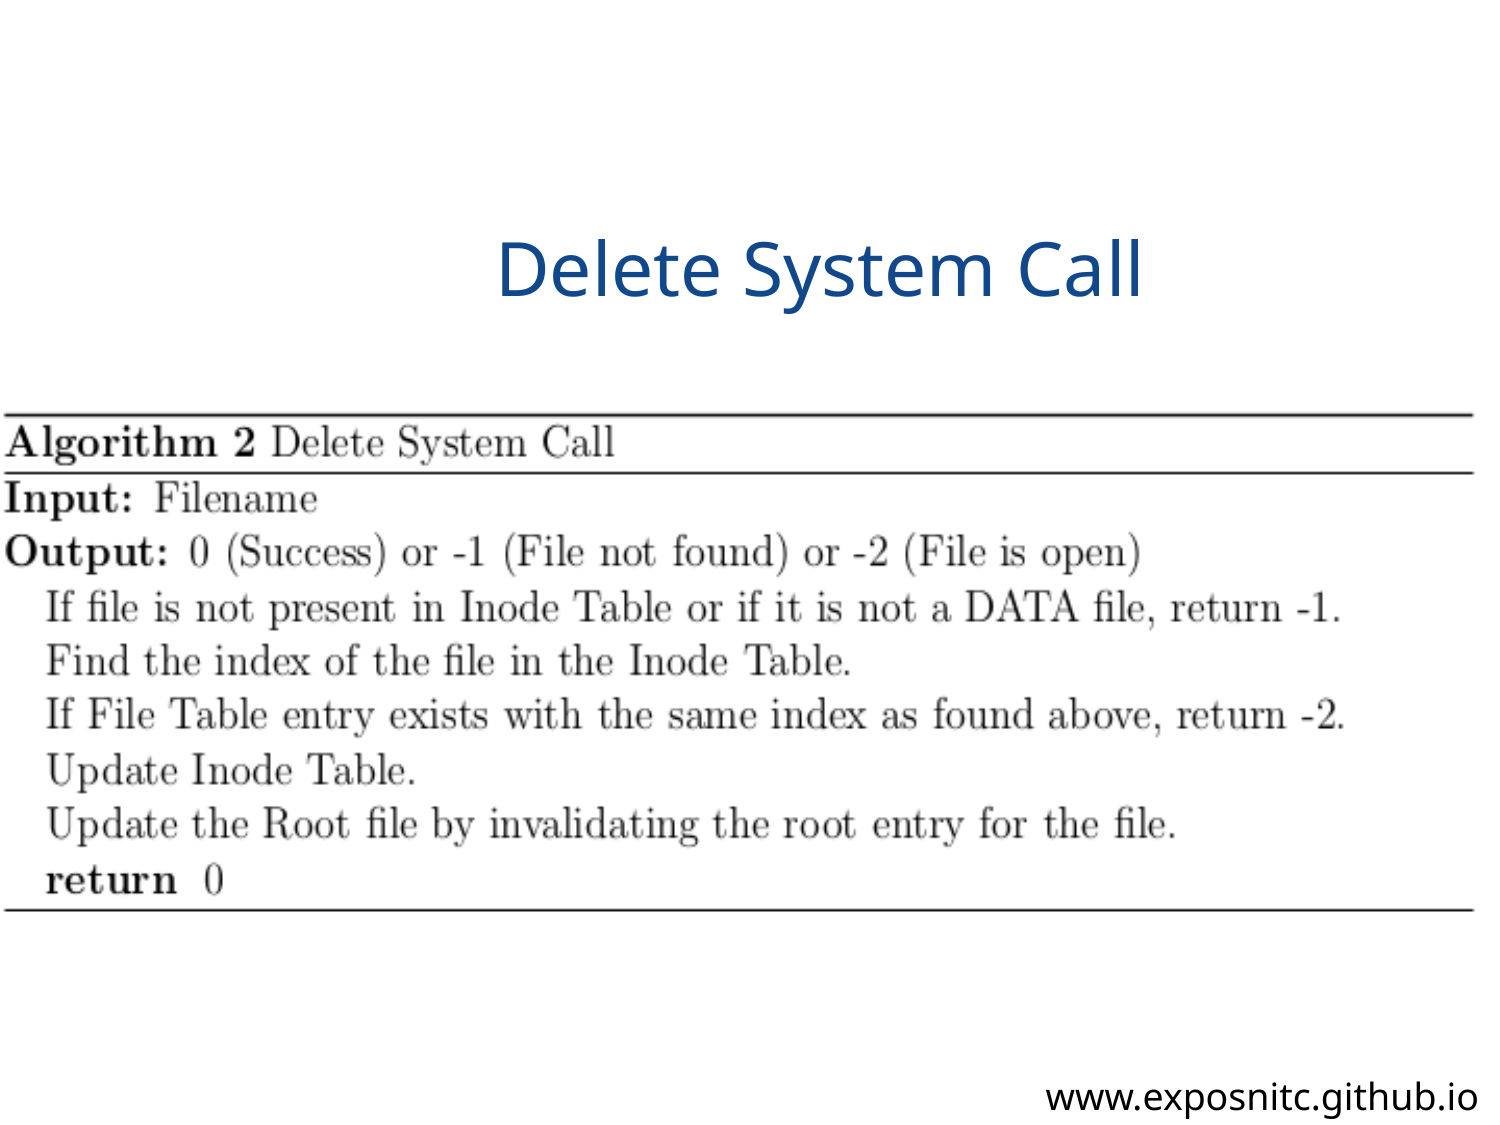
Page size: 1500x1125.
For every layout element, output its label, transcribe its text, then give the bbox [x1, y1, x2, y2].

picture [0, 399, 1500, 941]
text_box www.exposnitc.github.io [1025, 1065, 1500, 1125]
title Delete System Call [212, 200, 1428, 326]
